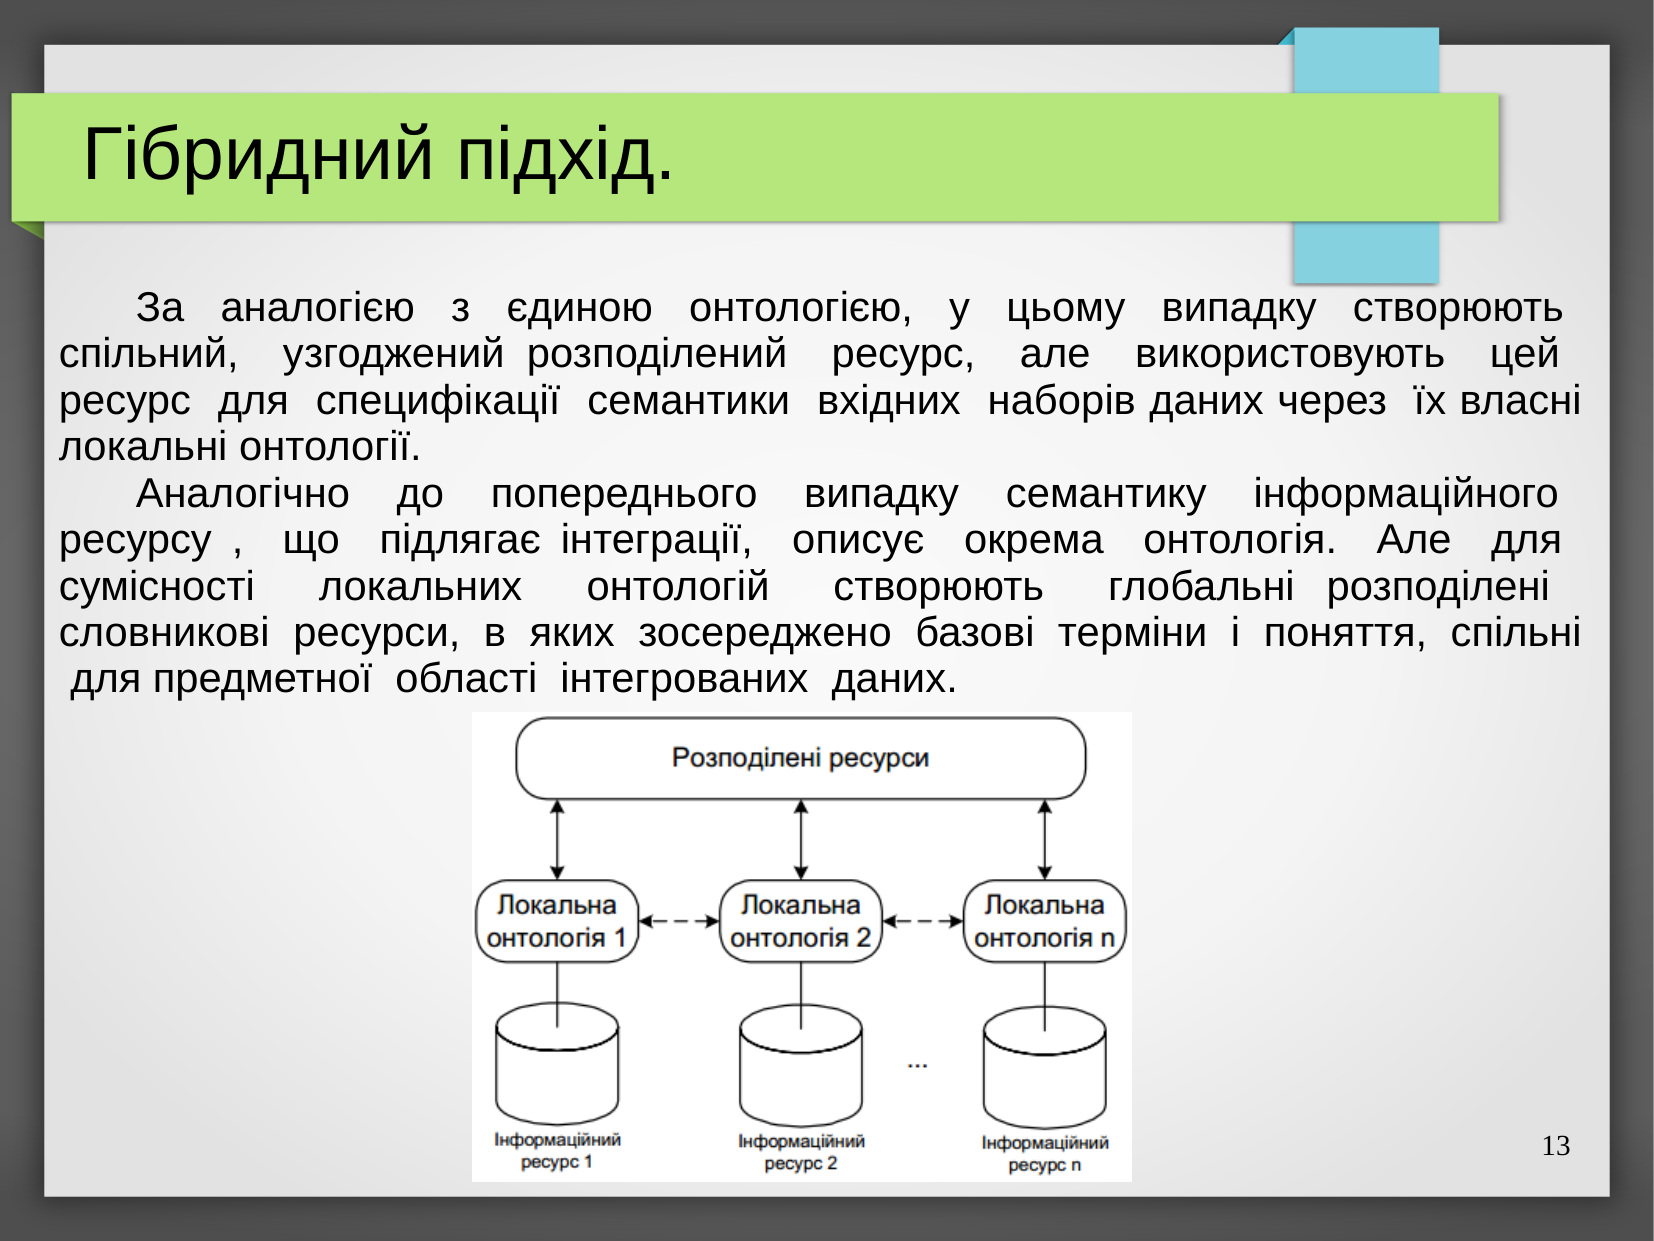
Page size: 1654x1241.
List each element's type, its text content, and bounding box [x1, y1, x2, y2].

title Гібридний підхід. [82, 94, 1264, 213]
list За аналогією з єдиною онтологією, у цьому випадку створюють спільний, узгоджений розподілений ресурс, але використовують цей ресурс для специфікації семантики вхідних наборів даних через їх власні локальні онтології. Аналогічно до попереднього випадку семантику інформаційного ресурсу , що підлягає інтеграції, описує окрема онтологія. Але для сумісності локальних онтологій створюють глобальні розподілені словникові ресурси, в яких зосереджено базові терміни і поняття, спільні для предметної області інтегрованих даних. [59, 283, 1583, 1170]
picture [0, 0, 1654, 1241]
